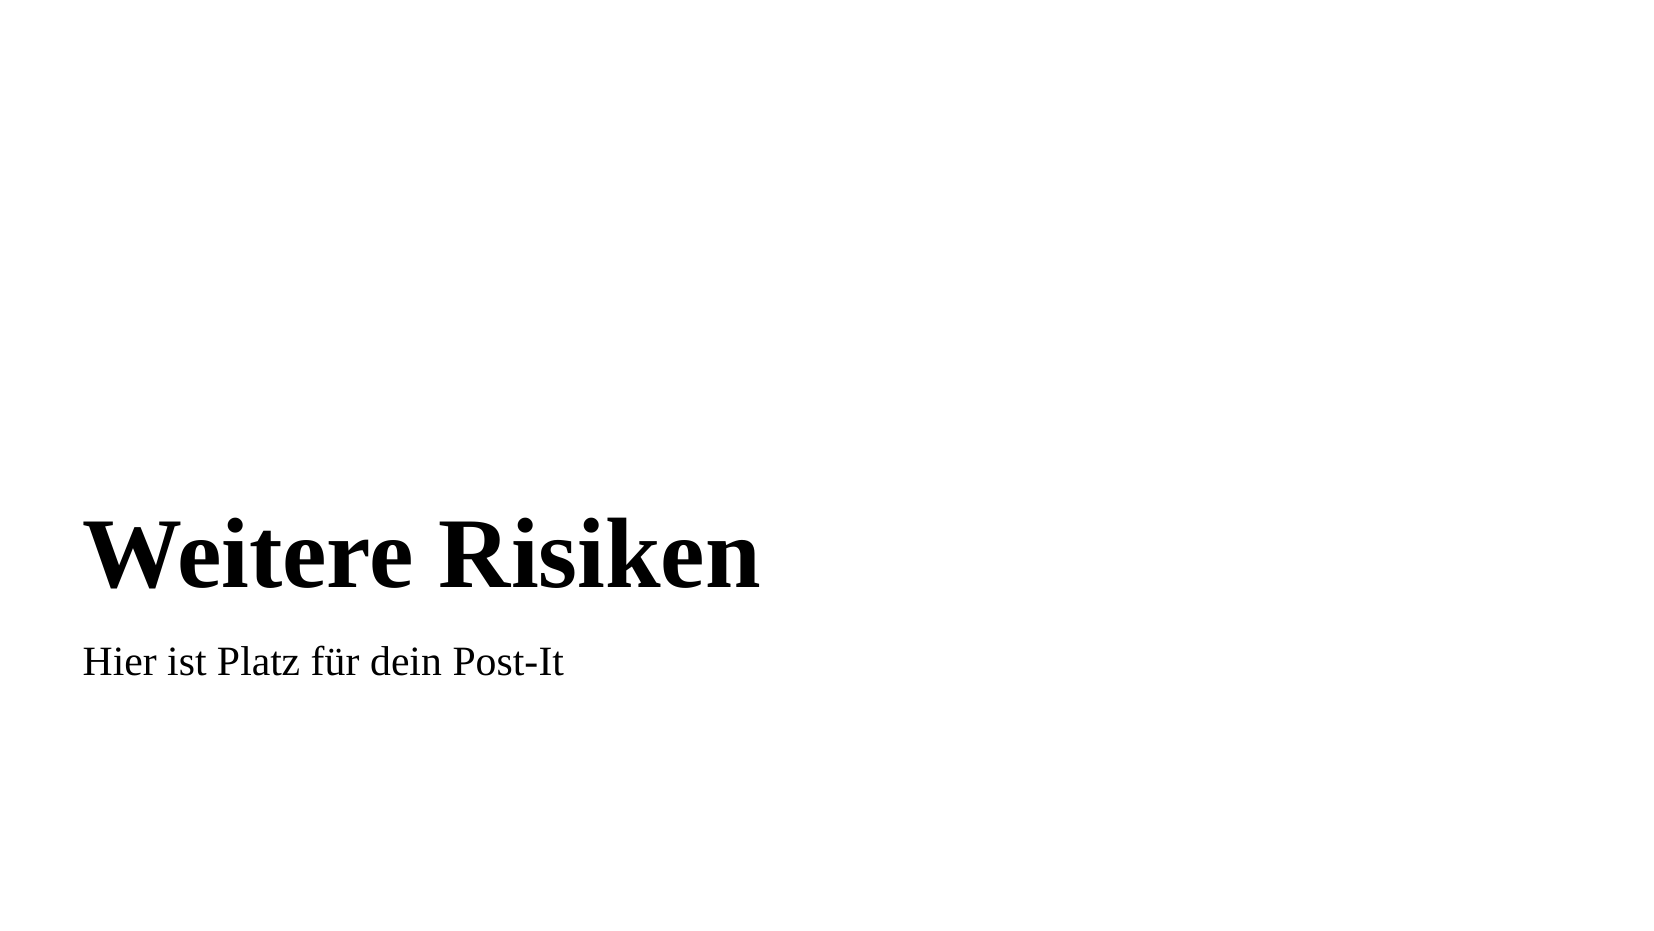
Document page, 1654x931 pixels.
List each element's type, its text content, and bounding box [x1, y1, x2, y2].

list Weitere Risiken Hier ist Platz für dein Post-It [82, 217, 1571, 758]
